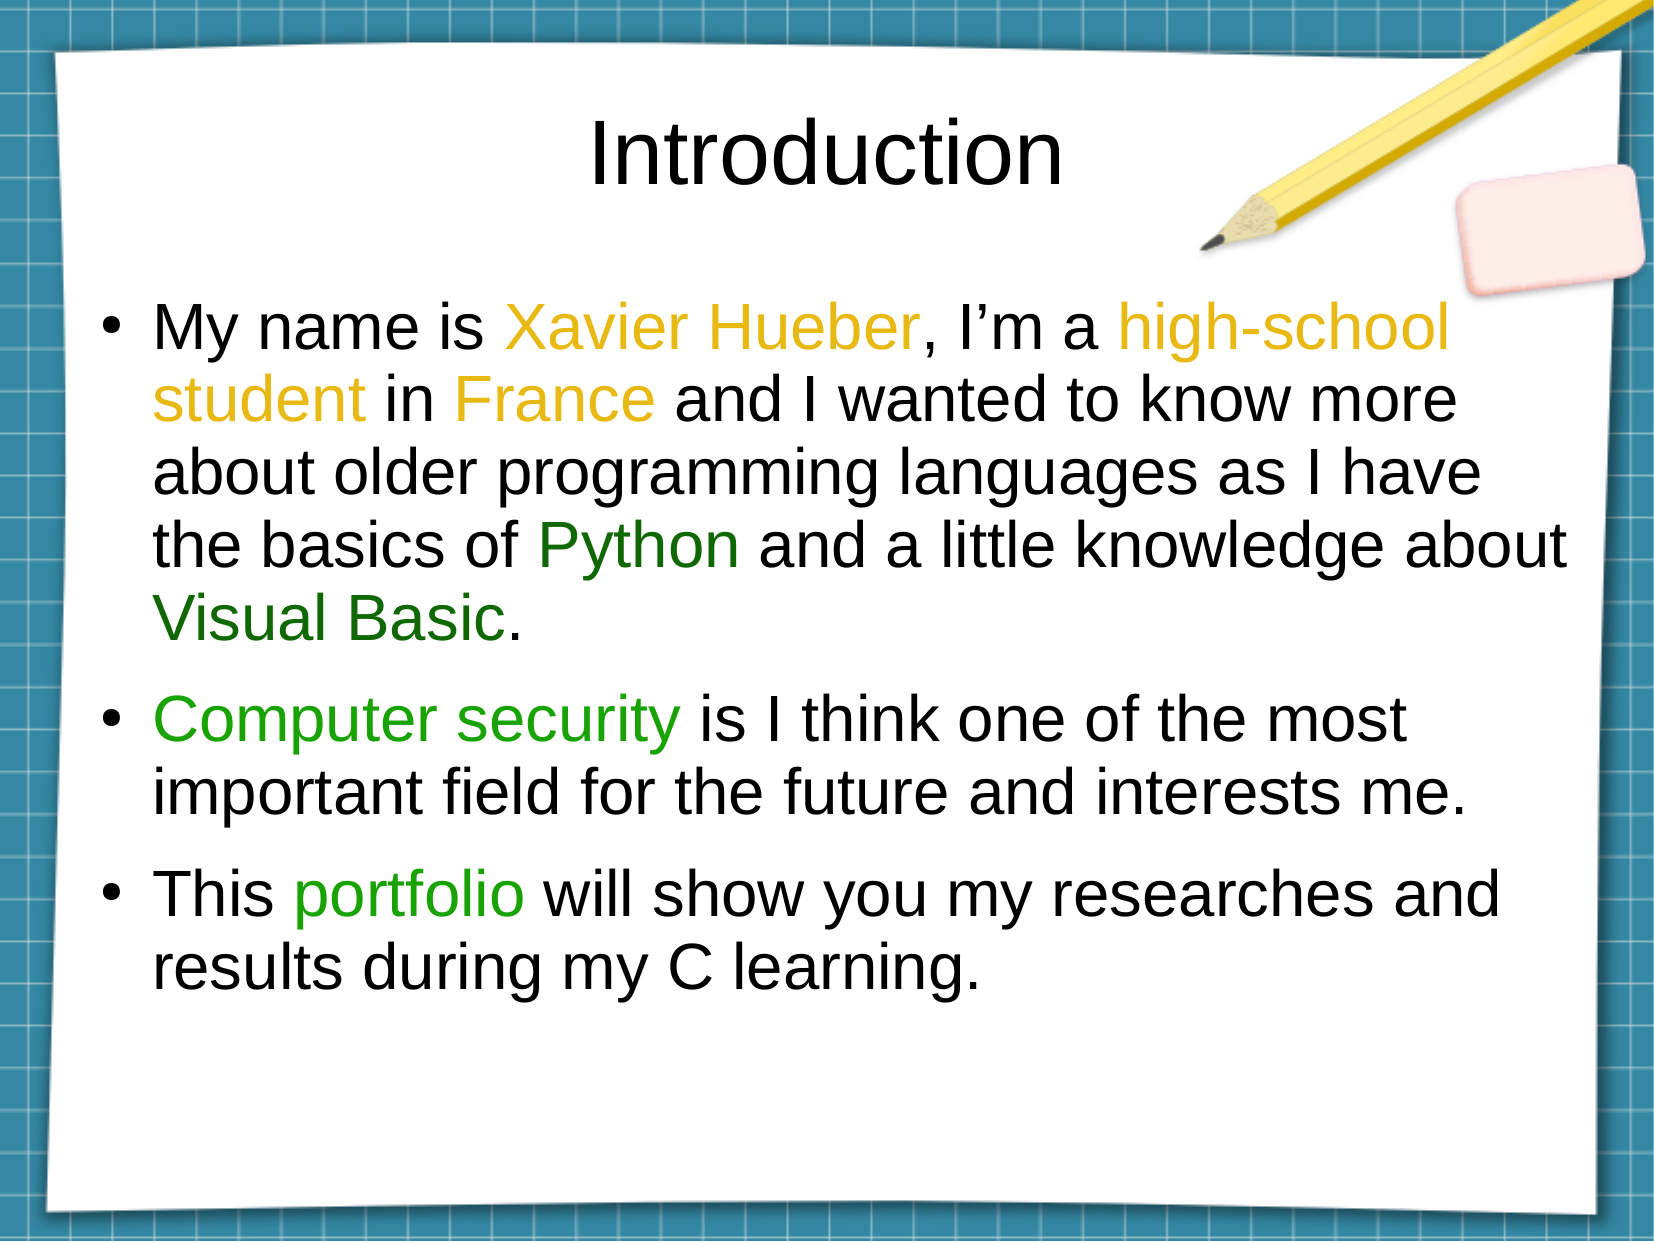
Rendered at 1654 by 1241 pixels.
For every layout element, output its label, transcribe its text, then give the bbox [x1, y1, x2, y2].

title Introduction [82, 49, 1571, 257]
picture [0, 0, 1654, 1241]
list My name is Xavier Hueber, I’m a high-school student in France and I wanted to know more about older programming languages as I have the basics of Python and a little knowledge about Visual Basic. Computer security is I think one of the most important field for the future and interests me. This portfolio will show you my researches and results during my C learning. [82, 290, 1571, 1010]
